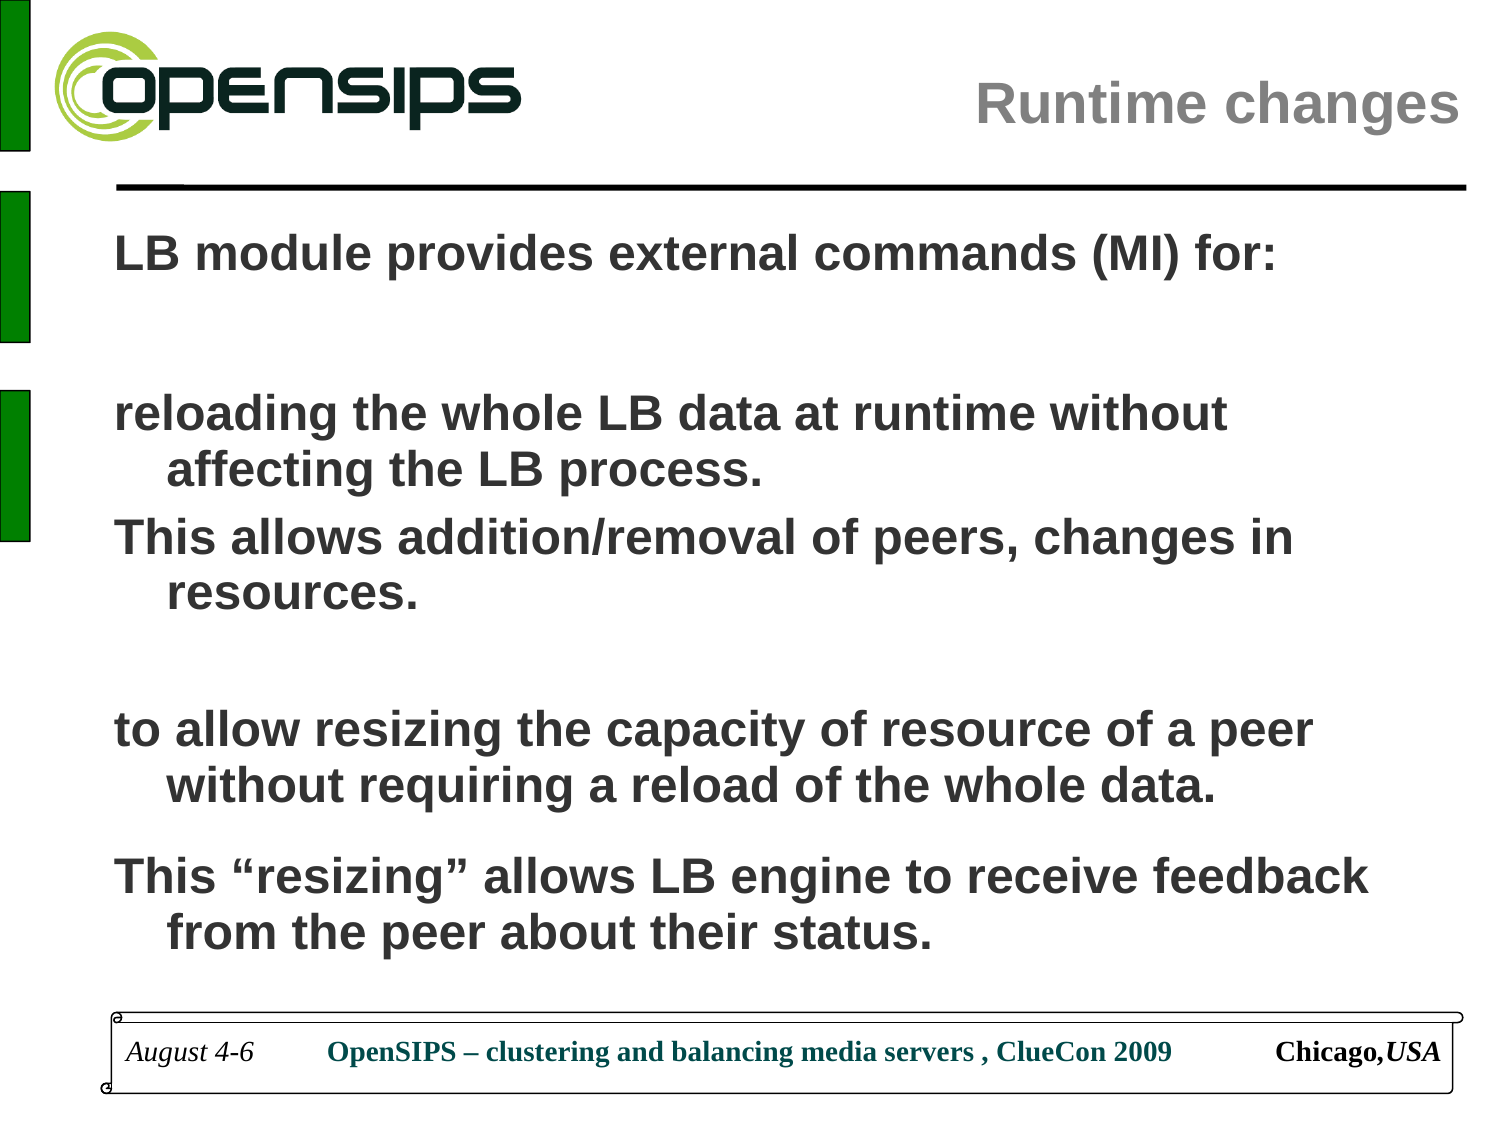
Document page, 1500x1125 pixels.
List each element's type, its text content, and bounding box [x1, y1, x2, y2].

list LB module provides external commands (MI) for: reloading the whole LB data at runtime without affecting the LB process. This allows addition/removal of peers, changes in resources. to allow resizing the capacity of resource of a peer without requiring a reload of the whole data. This “resizing” allows LB engine to receive feedback from the peer about their status. [112, 224, 1424, 1052]
title Runtime changes [299, 44, 1462, 180]
picture [51, 27, 532, 148]
